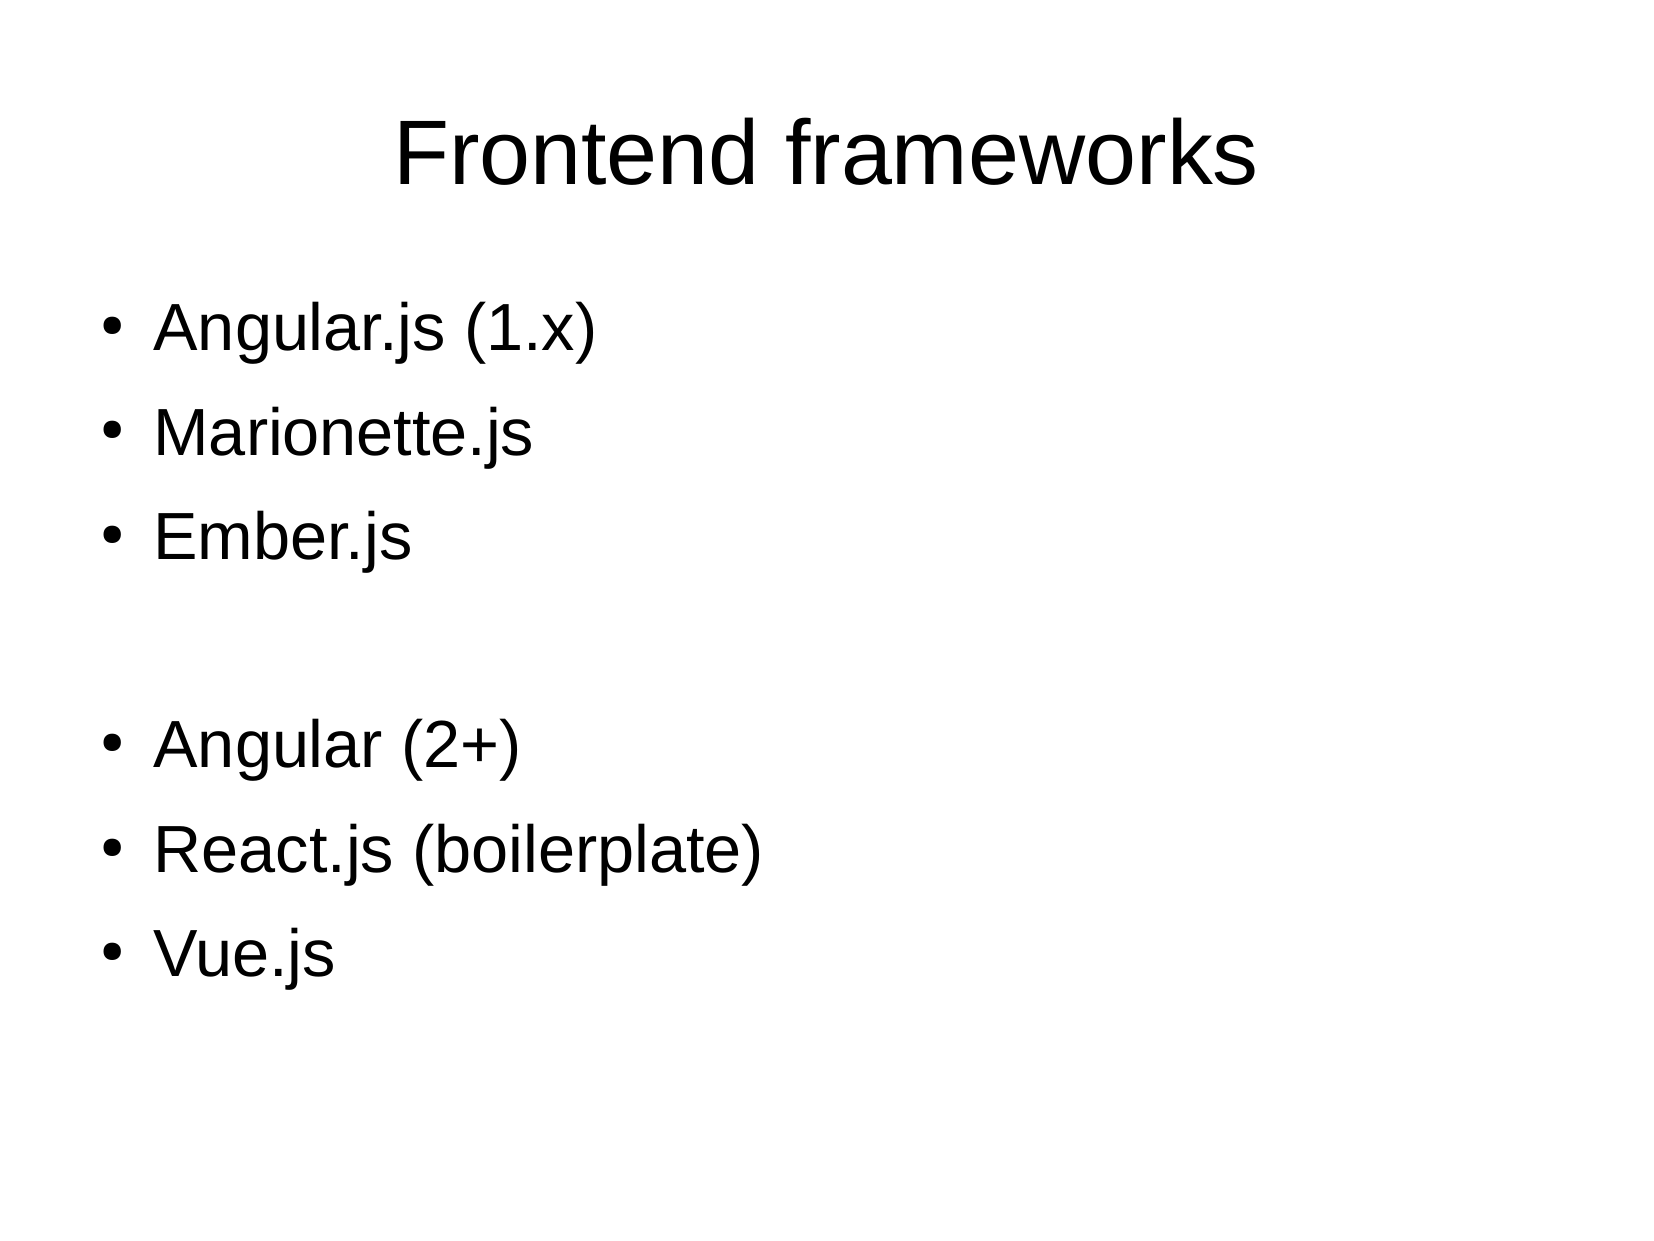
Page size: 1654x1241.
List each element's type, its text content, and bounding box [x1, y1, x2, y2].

title Frontend frameworks [82, 49, 1571, 257]
list Angular.js (1.x) Marionette.js Ember.js Angular (2+) React.js (boilerplate) Vue.js [82, 290, 1571, 1010]
